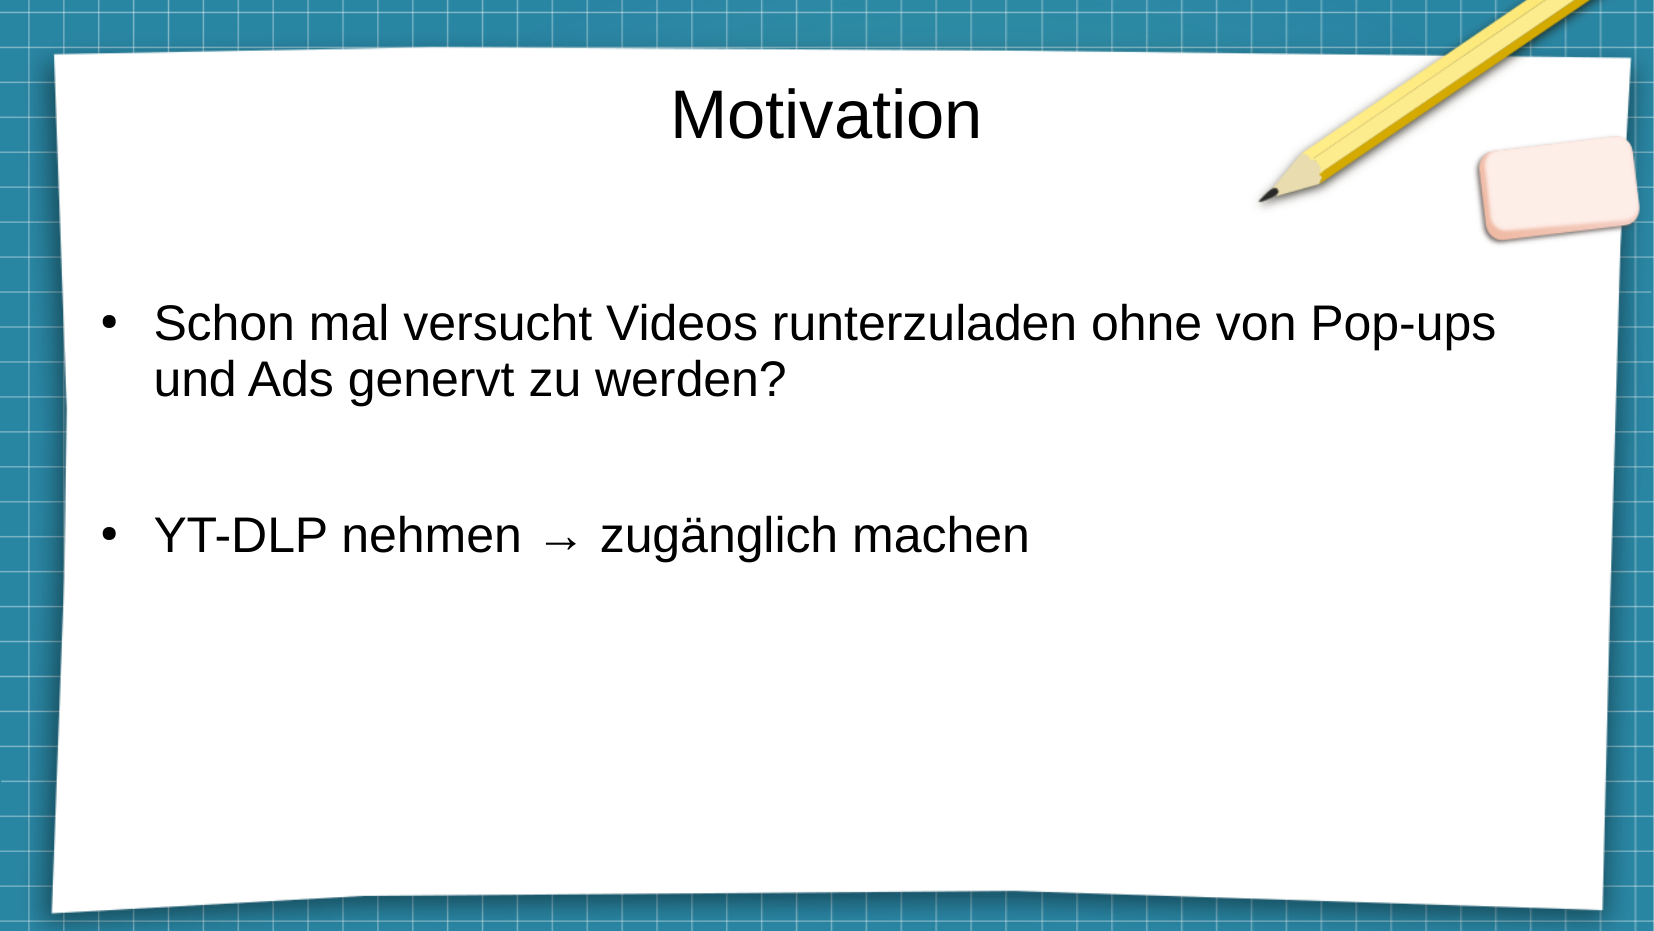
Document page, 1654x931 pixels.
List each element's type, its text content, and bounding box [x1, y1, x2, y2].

title Motivation [82, 37, 1571, 193]
list Schon mal versucht Videos runterzuladen ohne von Pop-ups und Ads genervt zu werden? YT-DLP nehmen → zugänglich machen [82, 217, 1571, 758]
picture [0, 0, 1654, 931]
